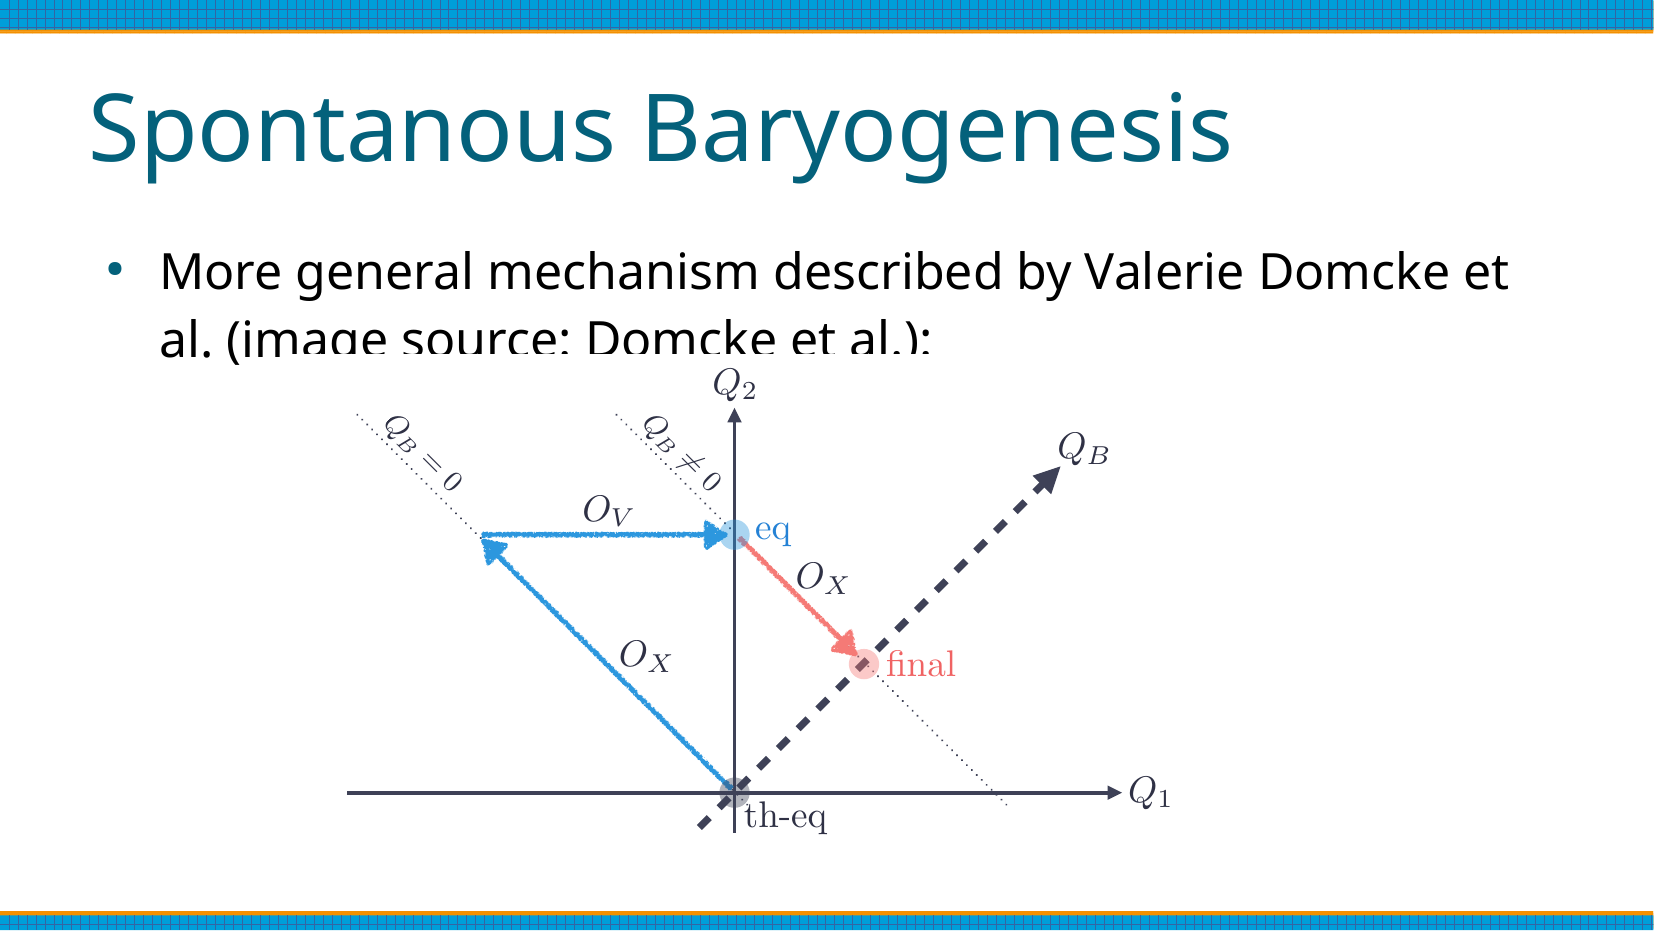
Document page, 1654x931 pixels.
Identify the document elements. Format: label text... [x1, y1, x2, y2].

picture [287, 354, 1182, 857]
title Spontanous Baryogenesis [88, 44, 1565, 207]
list More general mechanism described by Valerie Domcke et al. (image source: Domcke et al.): [88, 236, 1565, 901]
